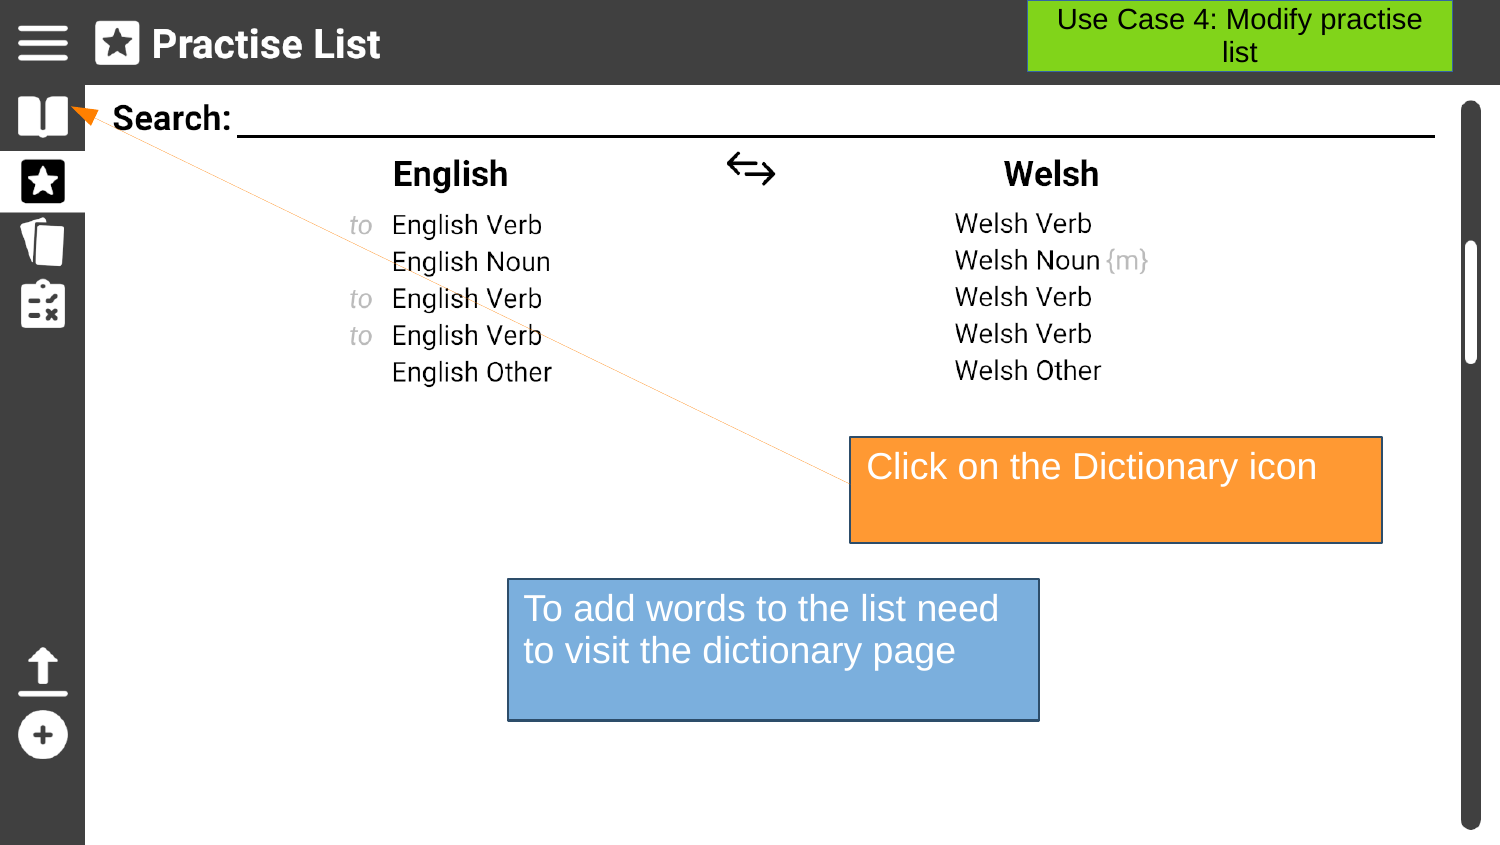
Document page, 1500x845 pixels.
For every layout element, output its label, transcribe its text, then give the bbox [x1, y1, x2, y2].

text_box To add words to the list need to visit the dictionary page [507, 578, 1040, 721]
picture [0, 0, 1500, 845]
text_box Click on the Dictionary icon [850, 437, 1383, 544]
text_box Use Case 4: Modify practise list [1027, 0, 1453, 72]
